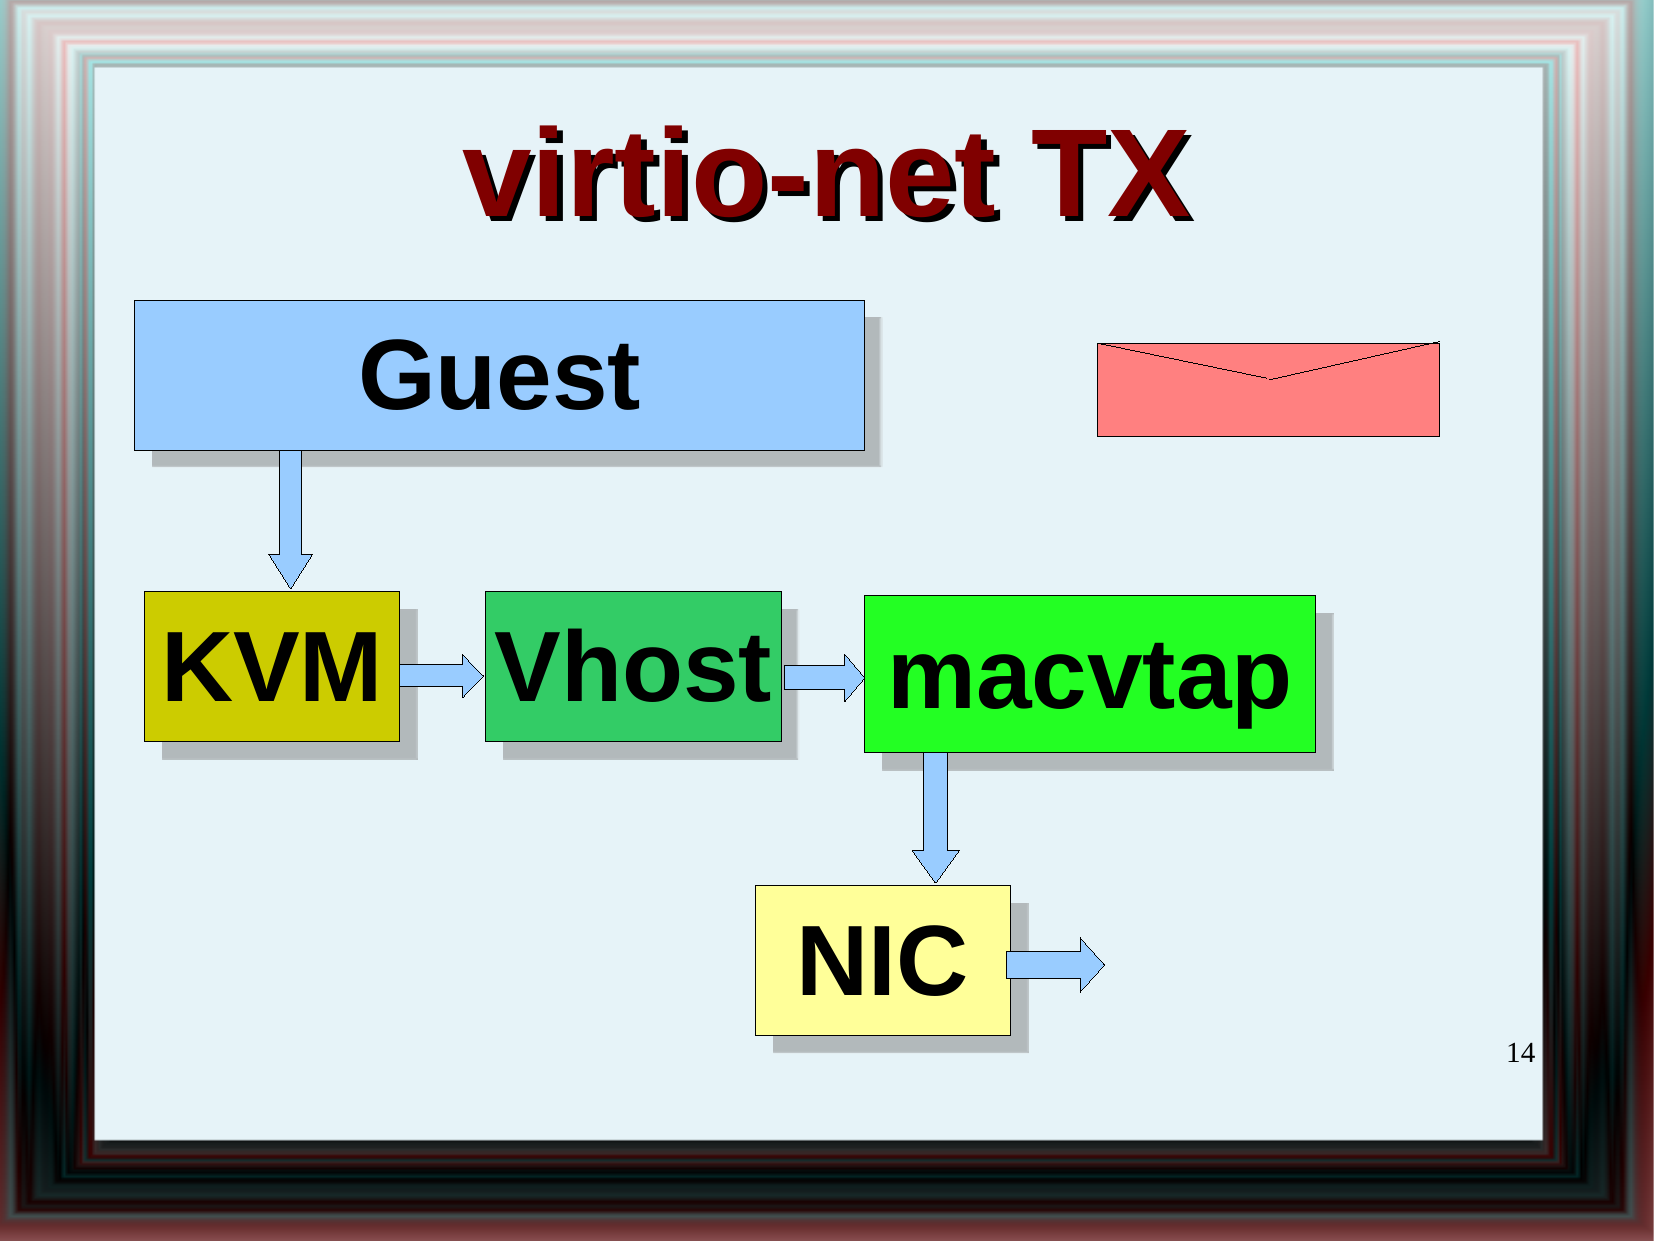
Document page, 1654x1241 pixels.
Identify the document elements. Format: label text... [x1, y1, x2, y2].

text_box [1006, 937, 1105, 993]
text_box [912, 752, 960, 883]
text_box Guest [134, 300, 865, 451]
text_box Vhost [485, 591, 782, 742]
text_box [268, 450, 313, 589]
picture [0, 0, 1654, 1241]
text_box [1097, 343, 1440, 437]
text_box [399, 654, 484, 698]
text_box [784, 654, 865, 702]
title virtio-net TX [118, 102, 1536, 243]
text_box NIC [755, 885, 1011, 1036]
text_box macvtap [864, 595, 1316, 753]
text_box KVM [144, 591, 400, 742]
